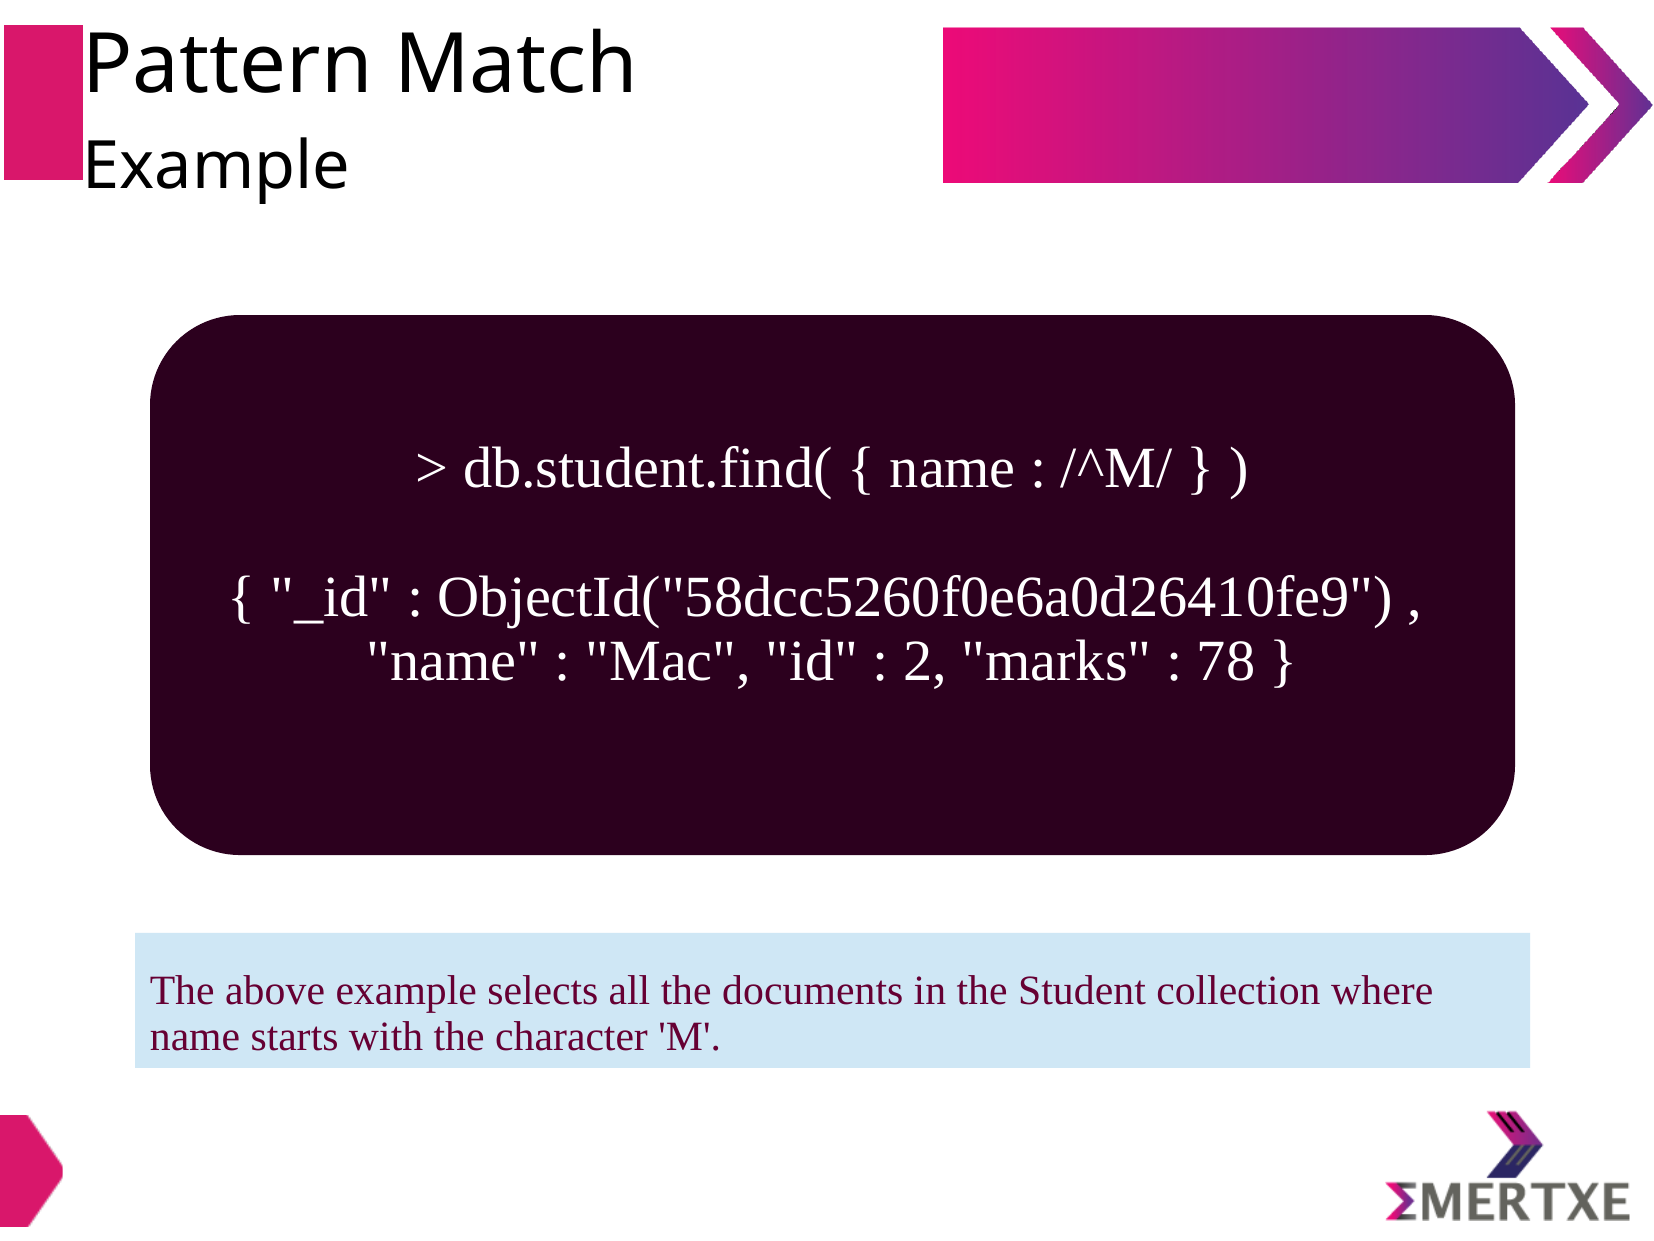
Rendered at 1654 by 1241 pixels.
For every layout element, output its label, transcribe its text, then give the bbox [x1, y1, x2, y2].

text_box > db.student.find( { name : /^M/ } ) { "_id" : ObjectId("58dcc5260f0e6a0d26410fe9") , "name" : "Mac", "id" : 2, "marks" : 78 } [150, 315, 1516, 856]
picture [1571, 27, 1653, 183]
title Pattern Match Example [82, 2, 1571, 210]
text_box [135, 932, 1531, 1068]
picture [1385, 1107, 1631, 1221]
text_box The above example selects all the documents in the Student collection where name starts with the character 'M'. [135, 960, 1471, 1068]
